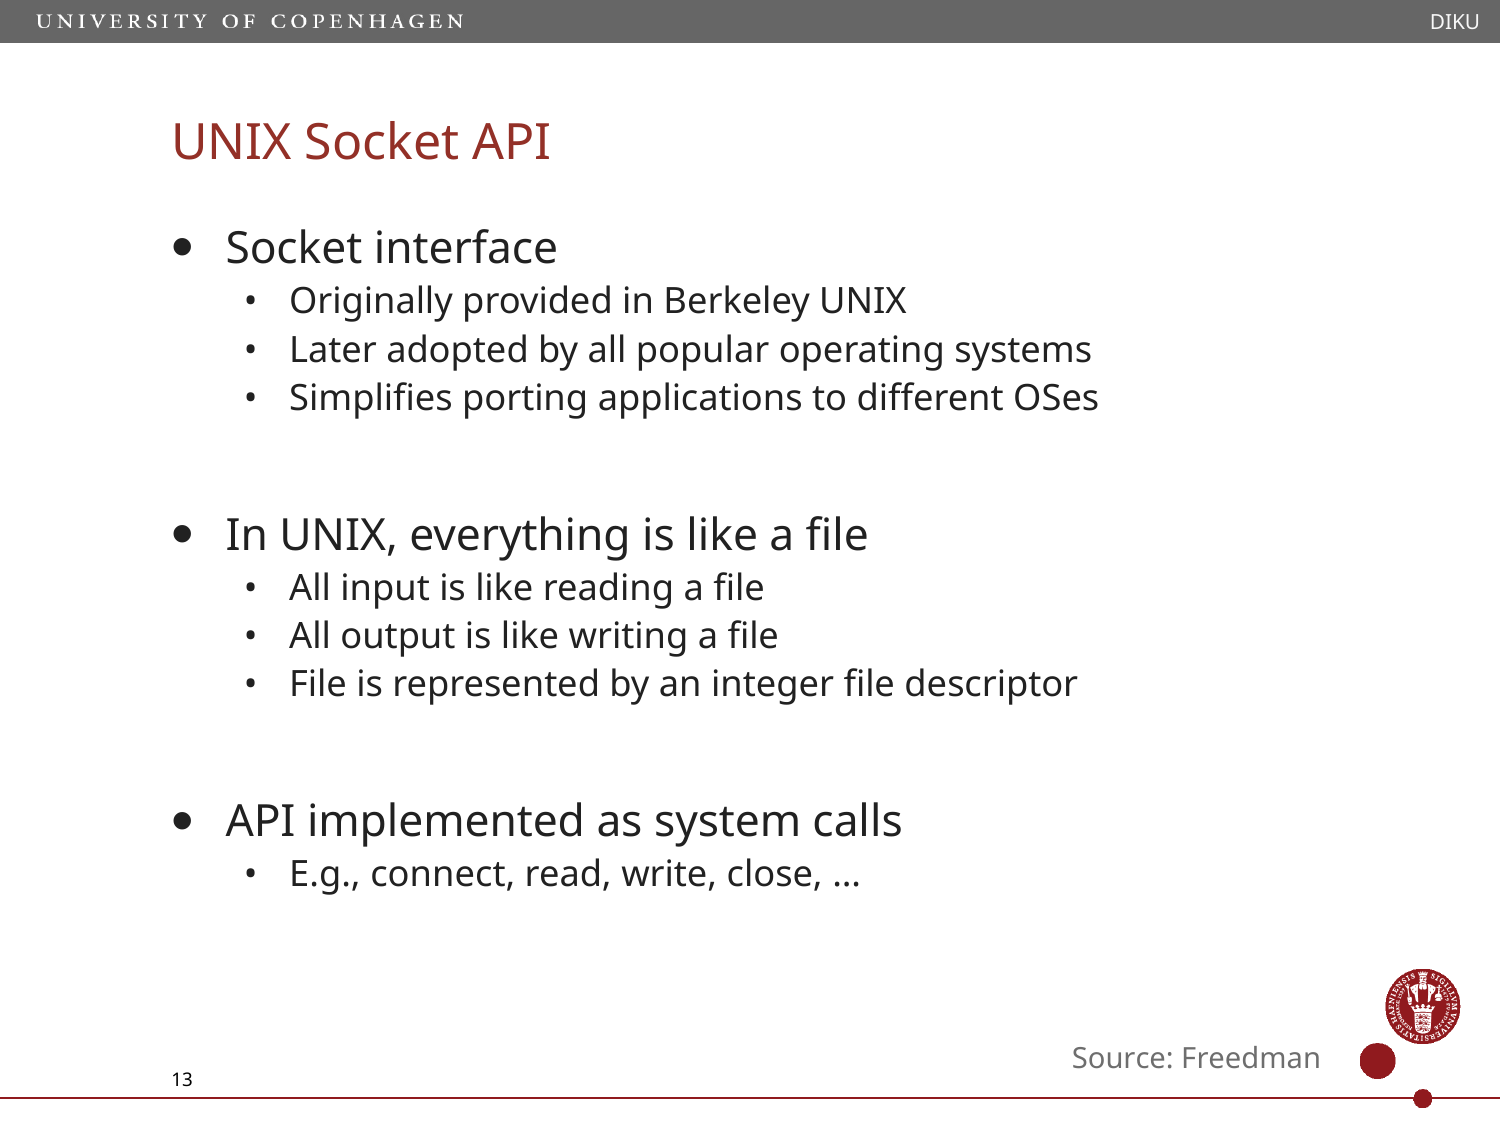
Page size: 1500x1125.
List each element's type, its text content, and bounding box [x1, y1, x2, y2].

picture [0, 910, 1500, 1122]
list Socket interface Originally provided in Berkeley UNIX Later adopted by all popular operating systems Simplifies porting applications to different OSes In UNIX, everything is like a file All input is like reading a file All output is like writing a file File is represented by an integer file descriptor API implemented as system calls E.g., connect, read, write, close, … [171, 225, 1329, 900]
title UNIX Socket API [171, 75, 1329, 171]
text_box Source: Freedman [1057, 1031, 1377, 1083]
text_box <number> [171, 1067, 522, 1092]
text_box DIKU [469, 0, 1495, 43]
